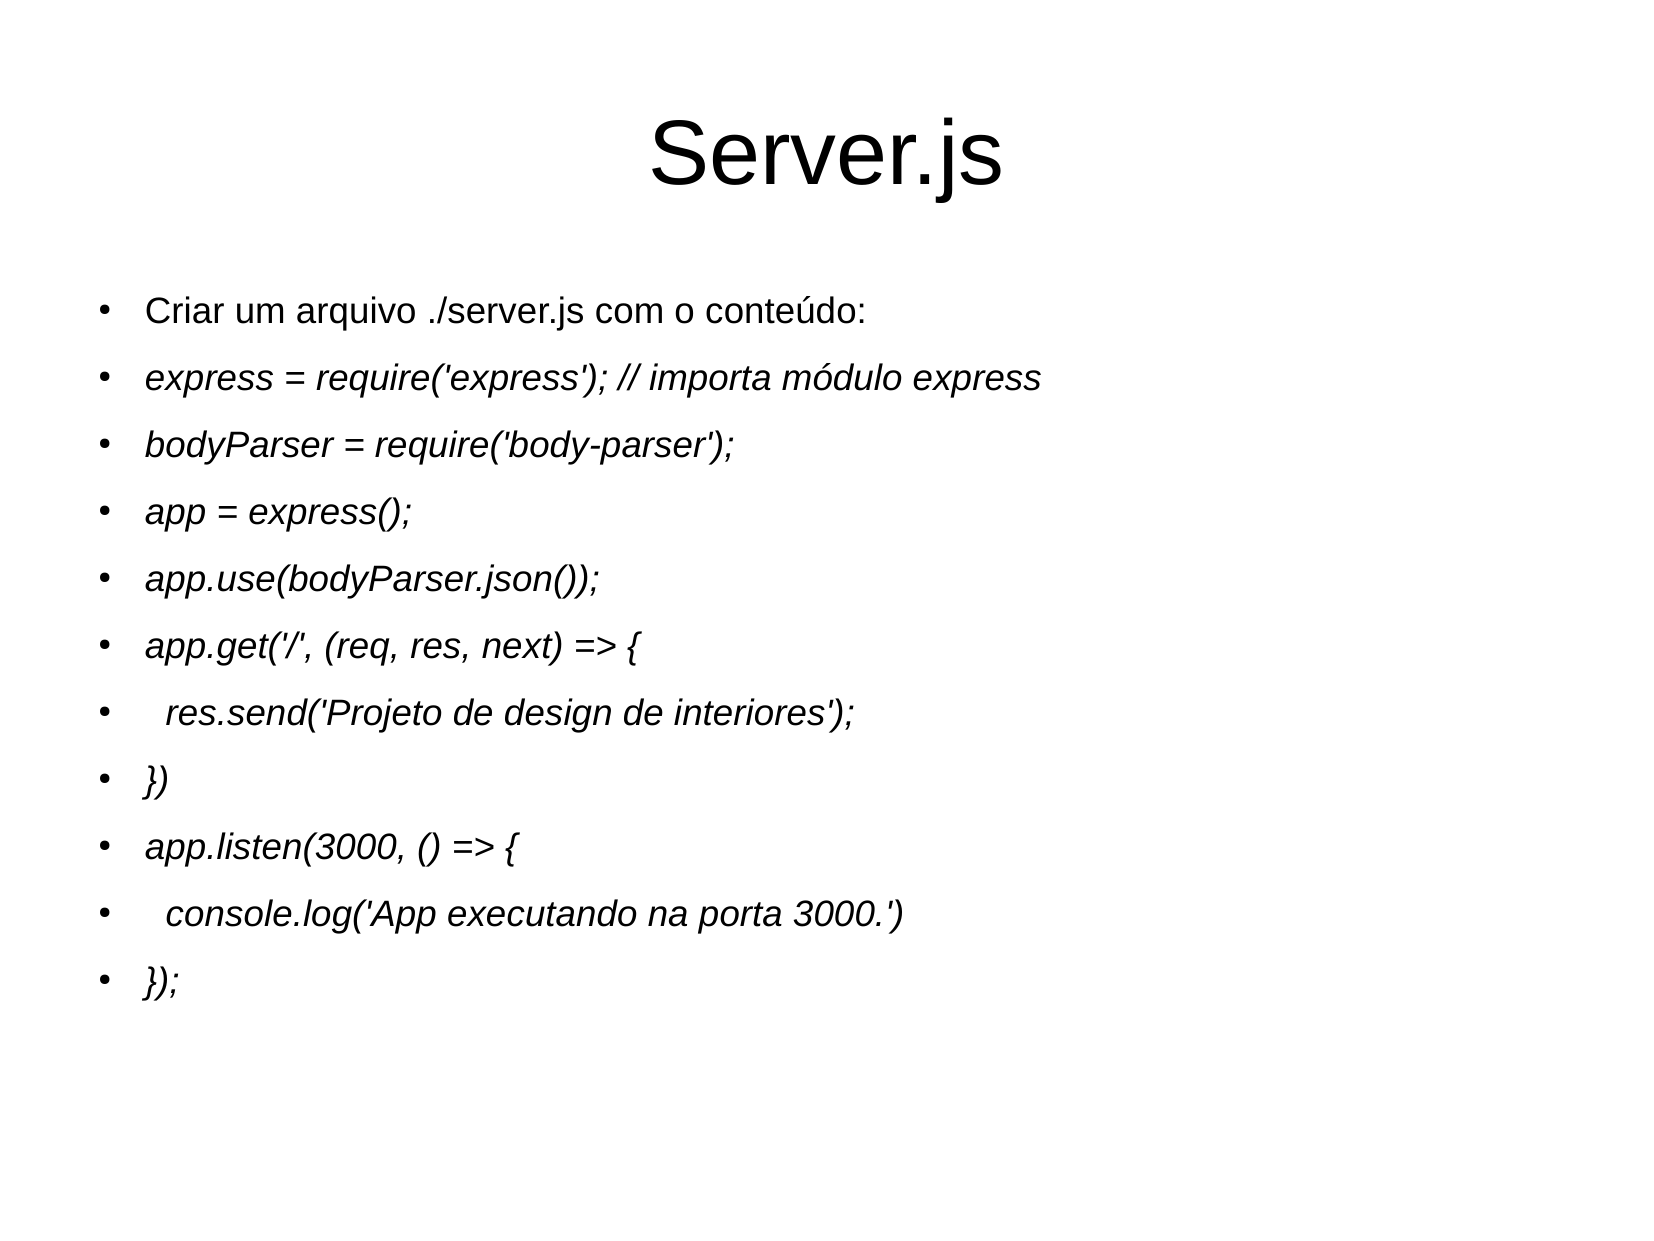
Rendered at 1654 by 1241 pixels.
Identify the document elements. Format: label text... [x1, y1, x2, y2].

title Server.js [82, 49, 1571, 257]
list Criar um arquivo ./server.js com o conteúdo: express = require('express'); // importa módulo express bodyParser = require('body-parser'); app = express(); app.use(bodyParser.json()); app.get('/', (req, res, next) => { res.send('Projeto de design de interiores'); }) app.listen(3000, () => { console.log('App executando na porta 3000.') }); [82, 290, 1571, 1010]
